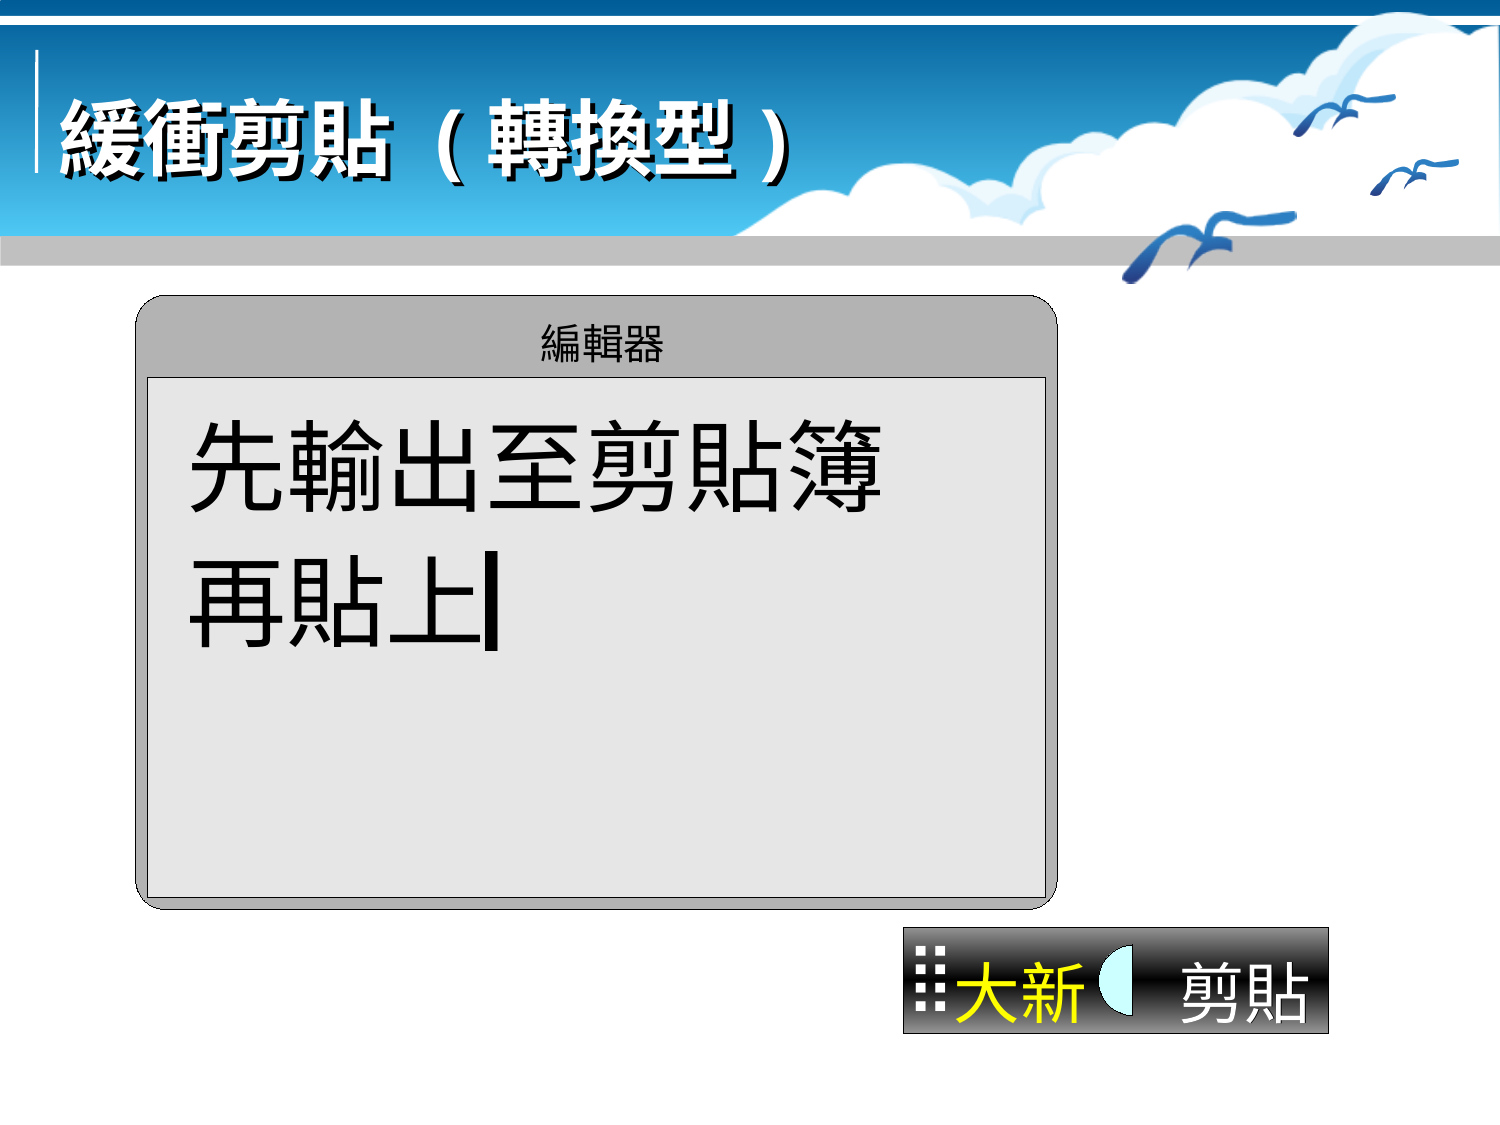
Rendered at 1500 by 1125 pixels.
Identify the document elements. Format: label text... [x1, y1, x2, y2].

text_box [1098, 944, 1133, 1016]
text_box 剪貼 [1163, 938, 1329, 1021]
text_box 編輯器 [525, 307, 691, 384]
text_box 大新 [938, 938, 1140, 1028]
text_box ⣿ [891, 933, 963, 1026]
text_box [903, 927, 1329, 1034]
title 緩衝剪貼 (轉換型) [59, 86, 1465, 186]
text_box [135, 295, 1058, 910]
text_box 先輸出至剪貼簿再貼上▏ [171, 389, 934, 599]
picture [730, 12, 1500, 284]
